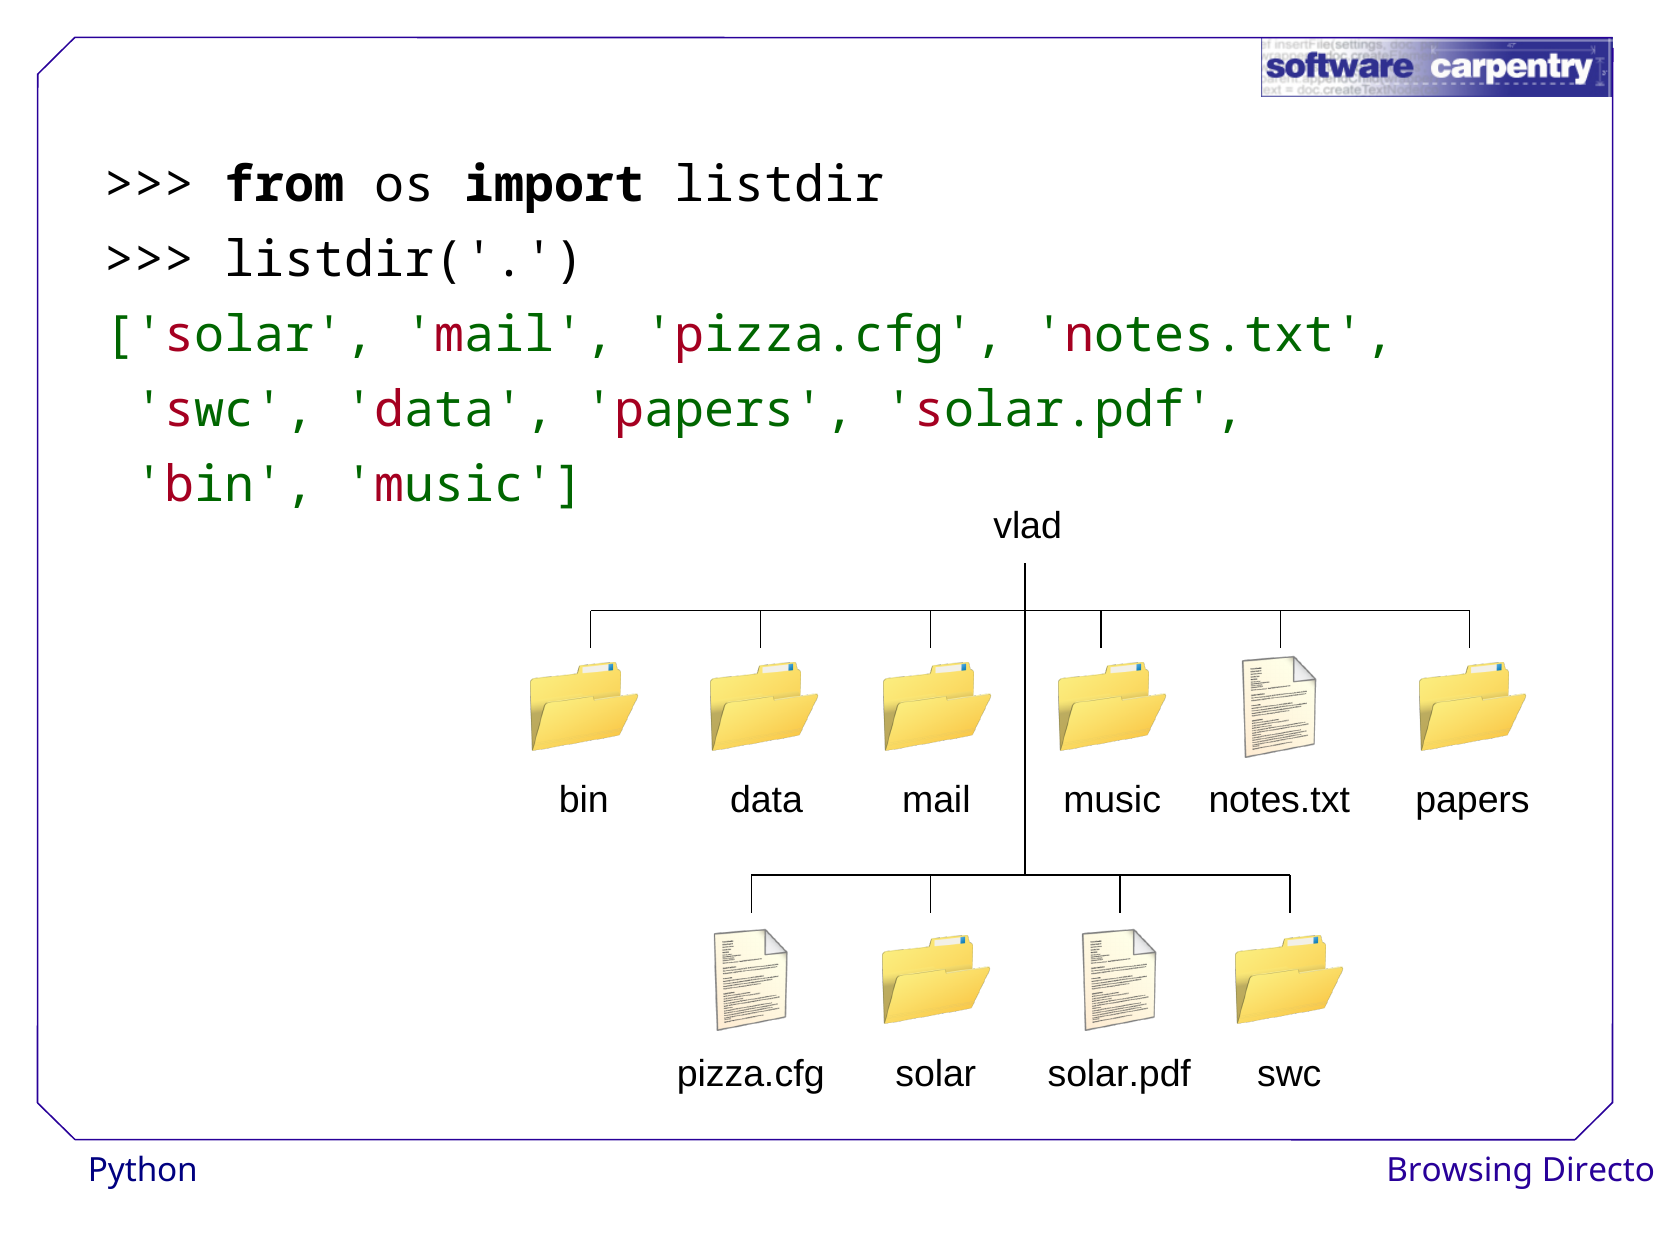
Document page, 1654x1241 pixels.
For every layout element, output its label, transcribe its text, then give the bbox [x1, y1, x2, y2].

picture [694, 922, 808, 1036]
text_box notes.txt [1193, 771, 1366, 829]
picture [526, 648, 642, 764]
text_box swc [1242, 1044, 1337, 1103]
text_box vlad [978, 497, 1077, 555]
picture [878, 921, 994, 1037]
picture [1231, 921, 1347, 1037]
picture [1054, 648, 1170, 764]
text_box music [1048, 771, 1176, 829]
picture [1261, 39, 1613, 97]
text_box solar [880, 1044, 992, 1103]
text_box solar.pdf [1032, 1044, 1206, 1103]
text_box data [715, 771, 818, 829]
text_box papers [1400, 771, 1545, 829]
picture [1415, 648, 1530, 764]
text_box >>> from os import listdir >>> listdir('.') ['solar', 'mail', 'pizza.cfg', 'notes.txt', 'swc', 'data', 'papers', 'solar.pdf', 'bin', 'music'] [89, 128, 1512, 1037]
text_box mail [887, 771, 986, 829]
picture [879, 648, 995, 764]
picture [706, 648, 822, 764]
text_box bin [544, 771, 624, 829]
text_box pizza.cfg [662, 1044, 840, 1103]
picture [1062, 922, 1177, 1036]
picture [1222, 649, 1337, 763]
